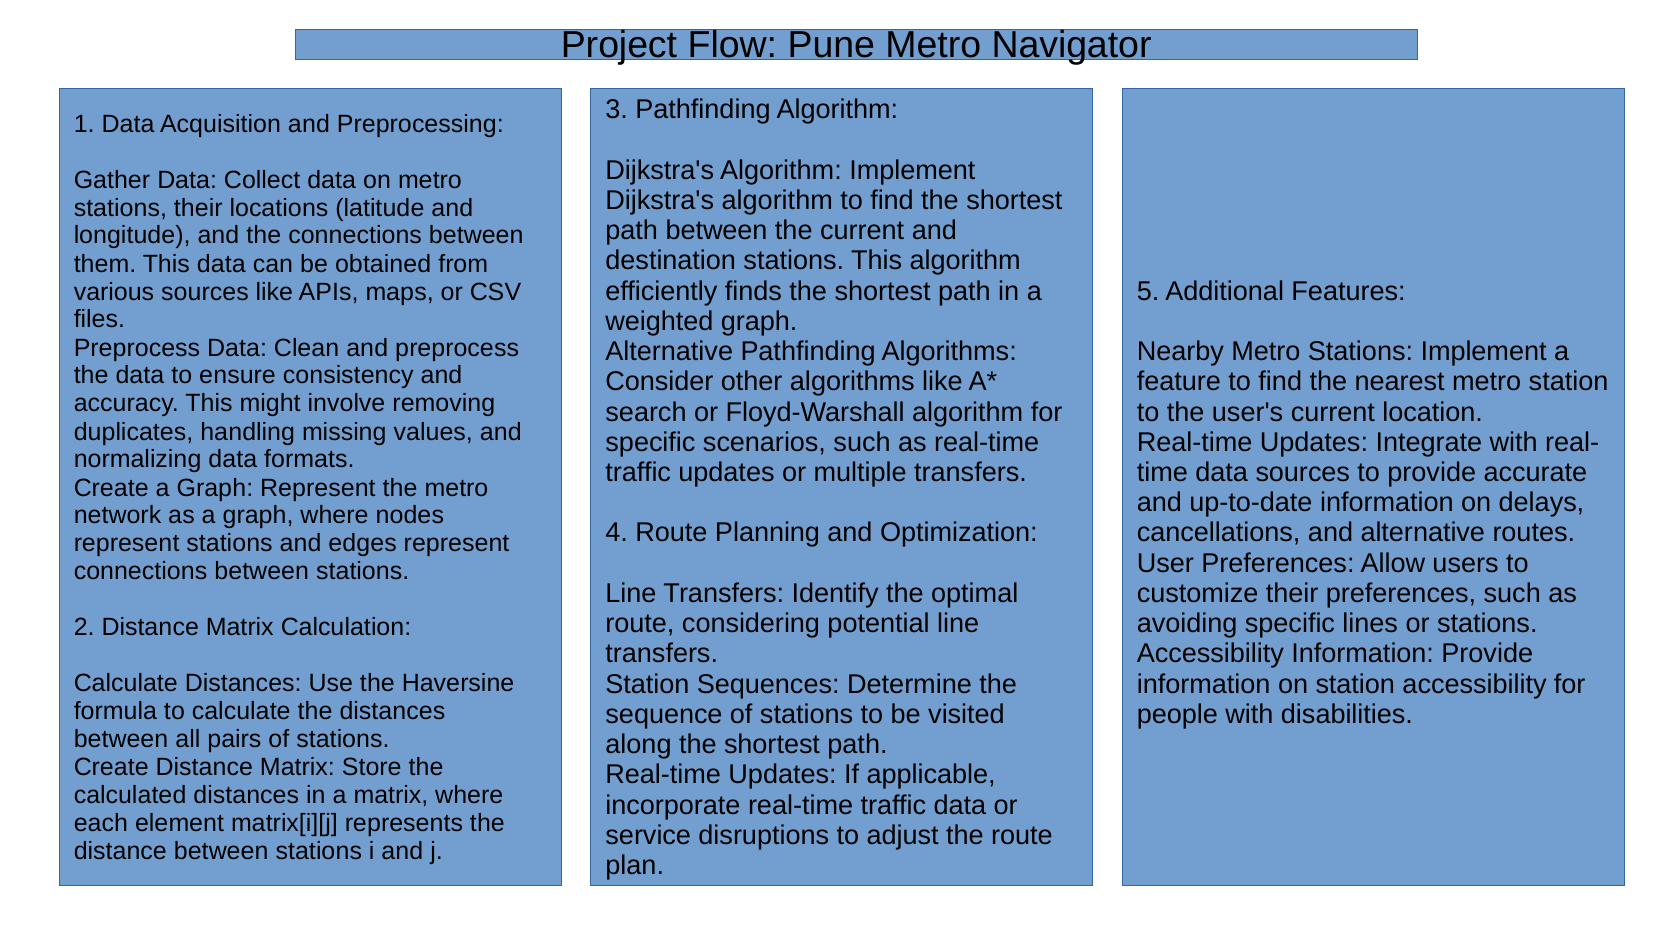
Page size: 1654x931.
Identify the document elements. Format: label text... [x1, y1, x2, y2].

text_box 5. Additional Features: Nearby Metro Stations: Implement a feature to find the nearest metro station to the user's current location. Real-time Updates: Integrate with real-time data sources to provide accurate and up-to-date information on delays, cancellations, and alternative routes. User Preferences: Allow users to customize their preferences, such as avoiding specific lines or stations. Accessibility Information: Provide information on station accessibility for people with disabilities. [1122, 88, 1625, 886]
text_box Project Flow: Pune Metro Navigator [295, 29, 1418, 60]
text_box 3. Pathfinding Algorithm: Dijkstra's Algorithm: Implement Dijkstra's algorithm to find the shortest path between the current and destination stations. This algorithm efficiently finds the shortest path in a weighted graph. Alternative Pathfinding Algorithms: Consider other algorithms like A* search or Floyd-Warshall algorithm for specific scenarios, such as real-time traffic updates or multiple transfers. 4. Route Planning and Optimization: Line Transfers: Identify the optimal route, considering potential line transfers. Station Sequences: Determine the sequence of stations to be visited along the shortest path. Real-time Updates: If applicable, incorporate real-time traffic data or service disruptions to adjust the route plan. [590, 88, 1093, 886]
text_box 1. Data Acquisition and Preprocessing: Gather Data: Collect data on metro stations, their locations (latitude and longitude), and the connections between them. This data can be obtained from various sources like APIs, maps, or CSV files. Preprocess Data: Clean and preprocess the data to ensure consistency and accuracy. This might involve removing duplicates, handling missing values, and normalizing data formats. Create a Graph: Represent the metro network as a graph, where nodes represent stations and edges represent connections between stations. 2. Distance Matrix Calculation: Calculate Distances: Use the Haversine formula to calculate the distances between all pairs of stations. Create Distance Matrix: Store the calculated distances in a matrix, where each element matrix[i][j] represents the distance between stations i and j. [59, 88, 562, 886]
